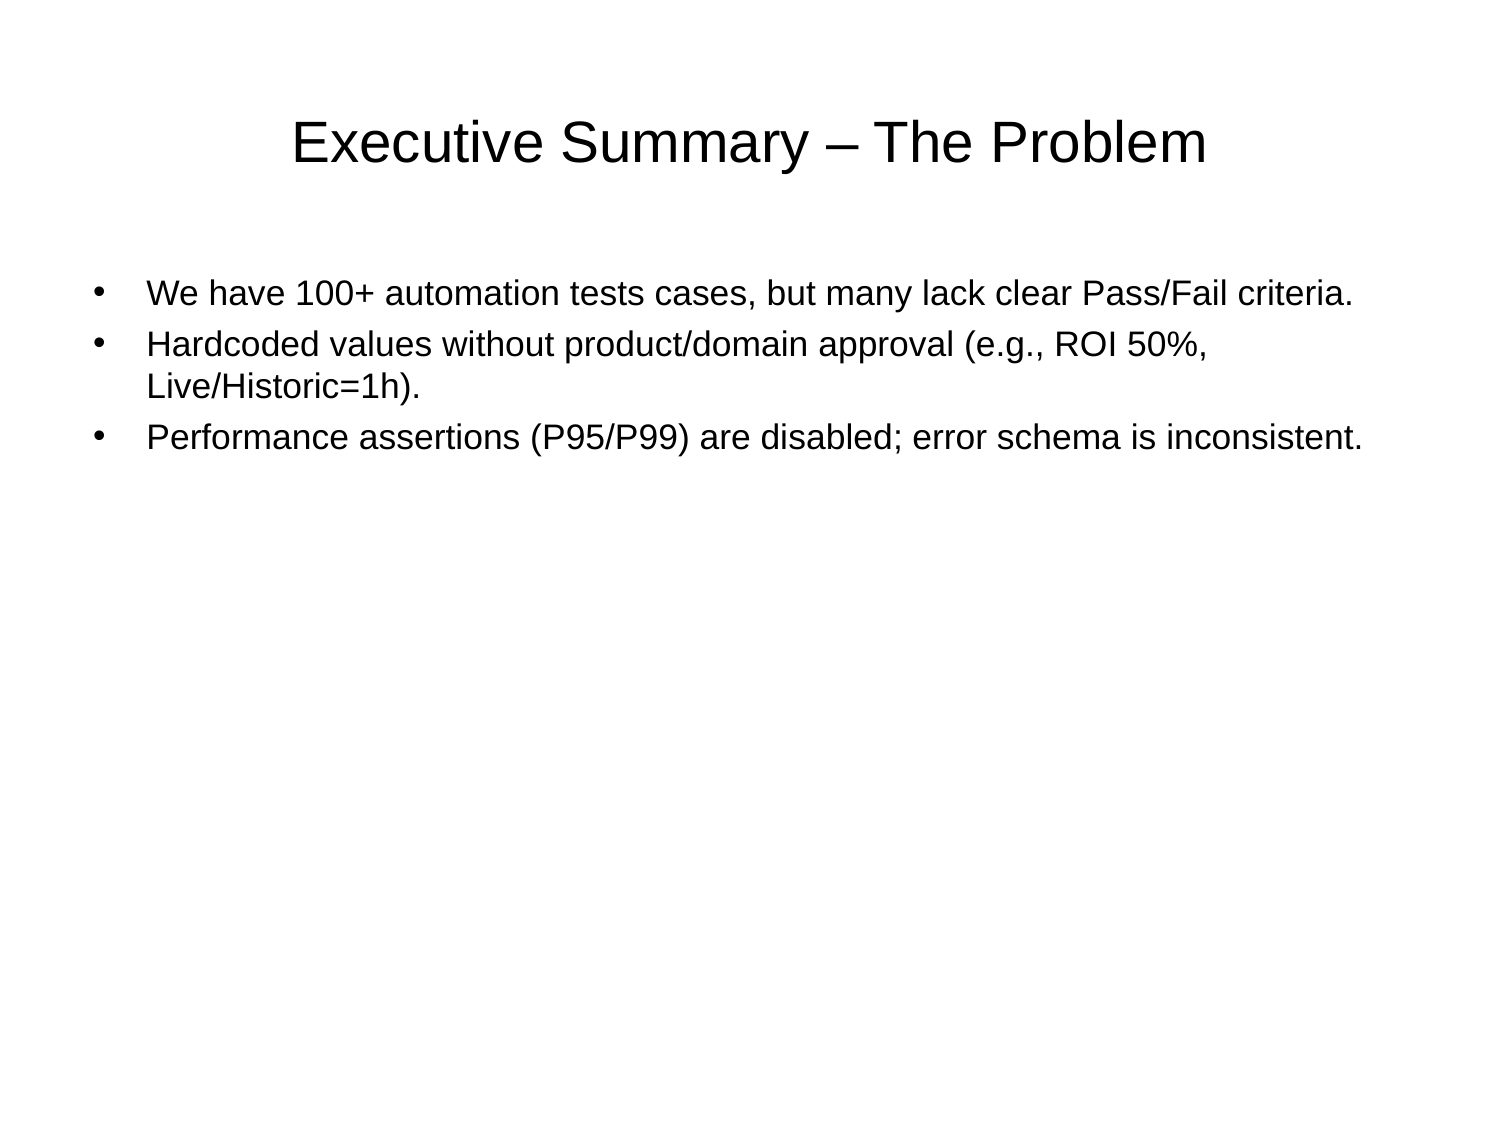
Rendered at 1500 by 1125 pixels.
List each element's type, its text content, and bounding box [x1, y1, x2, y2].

list We have 100+ automation tests cases, but many lack clear Pass/Fail criteria. Hardcoded values without product/domain approval (e.g., ROI 50%, Live/Historic=1h). Performance assertions (P95/P99) are disabled; error schema is inconsistent. [75, 262, 1425, 1005]
title Executive Summary – The Problem [75, 45, 1425, 233]
